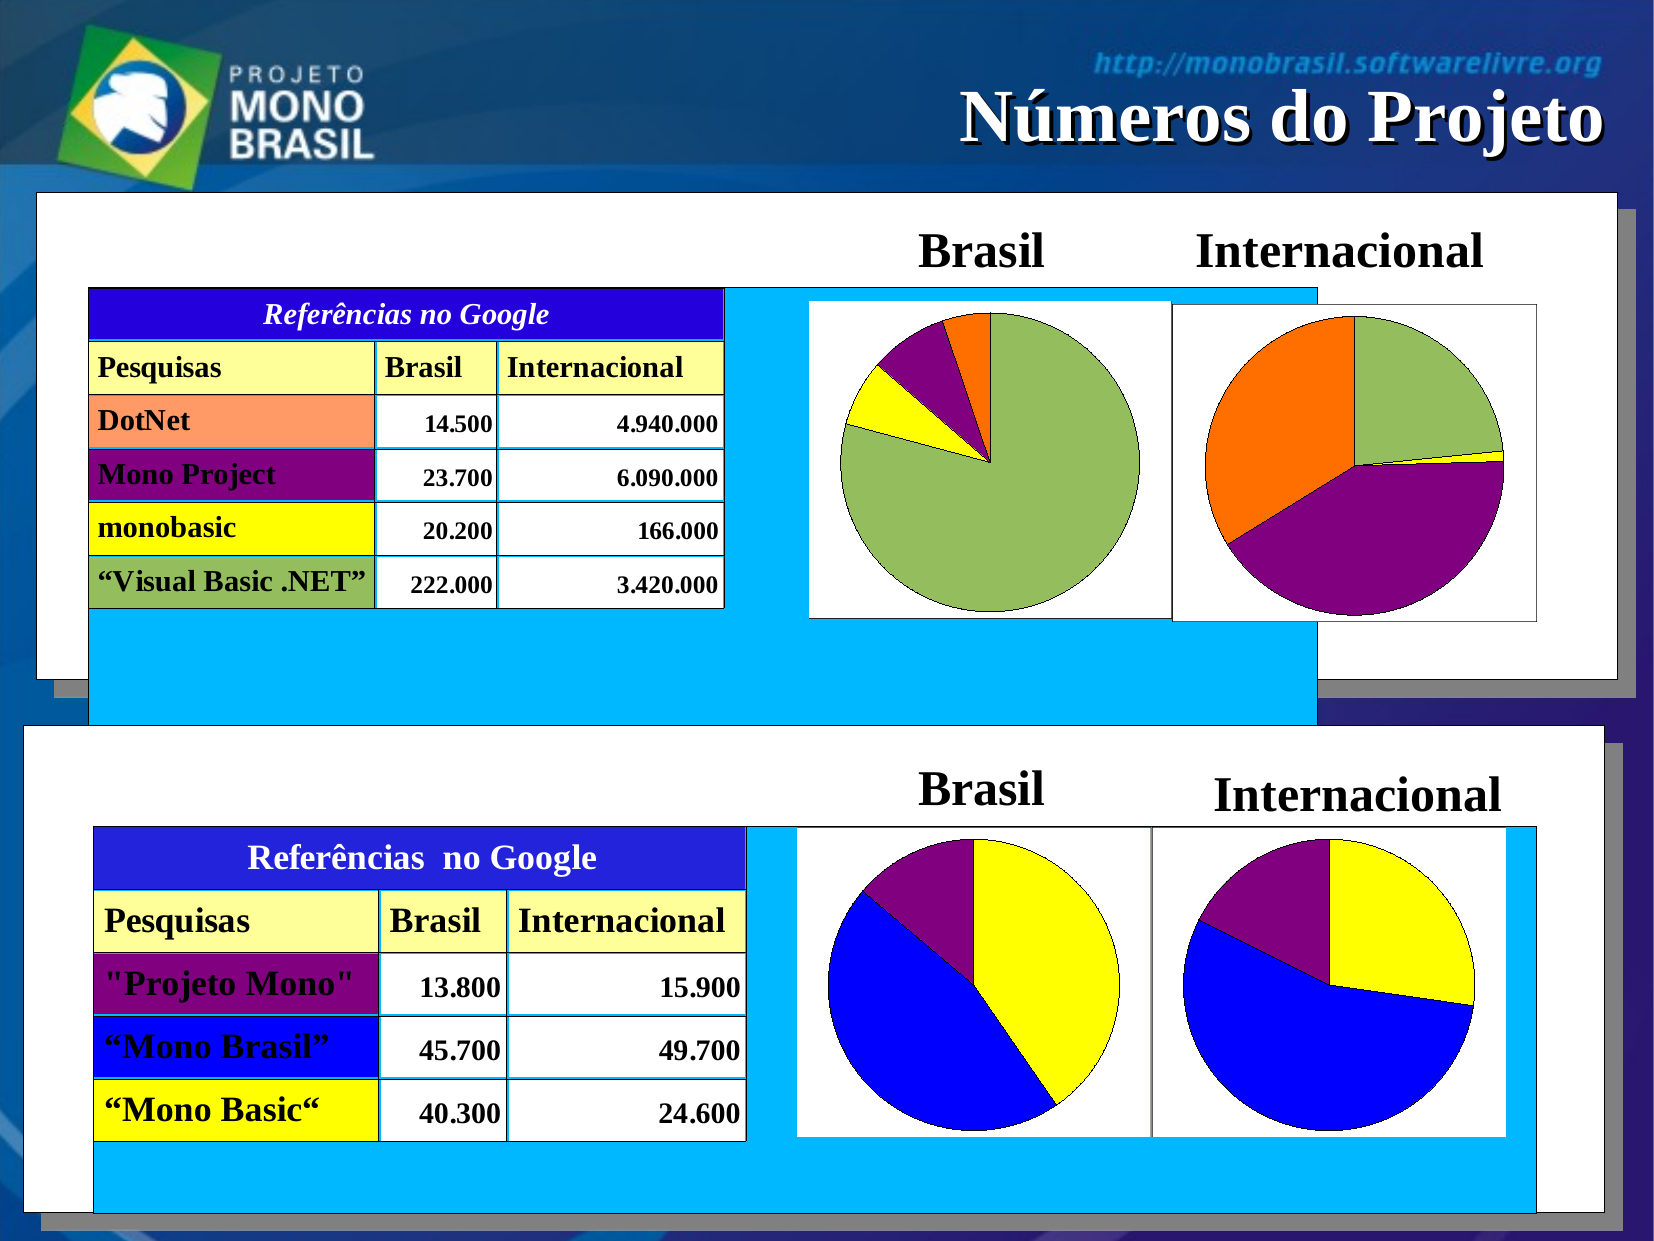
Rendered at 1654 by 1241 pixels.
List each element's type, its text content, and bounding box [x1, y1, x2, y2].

picture [0, 0, 1654, 1241]
text_box [36, 192, 1618, 680]
chart [93, 826, 1537, 1214]
text_box Internacional [1195, 223, 1486, 289]
title Números do Projeto [222, 43, 1606, 191]
text_box Brasil [918, 223, 1047, 287]
text_box Brasil [918, 760, 1047, 827]
text_box [23, 725, 1605, 1213]
chart [88, 287, 1537, 726]
text_box Internacional [1213, 766, 1503, 832]
